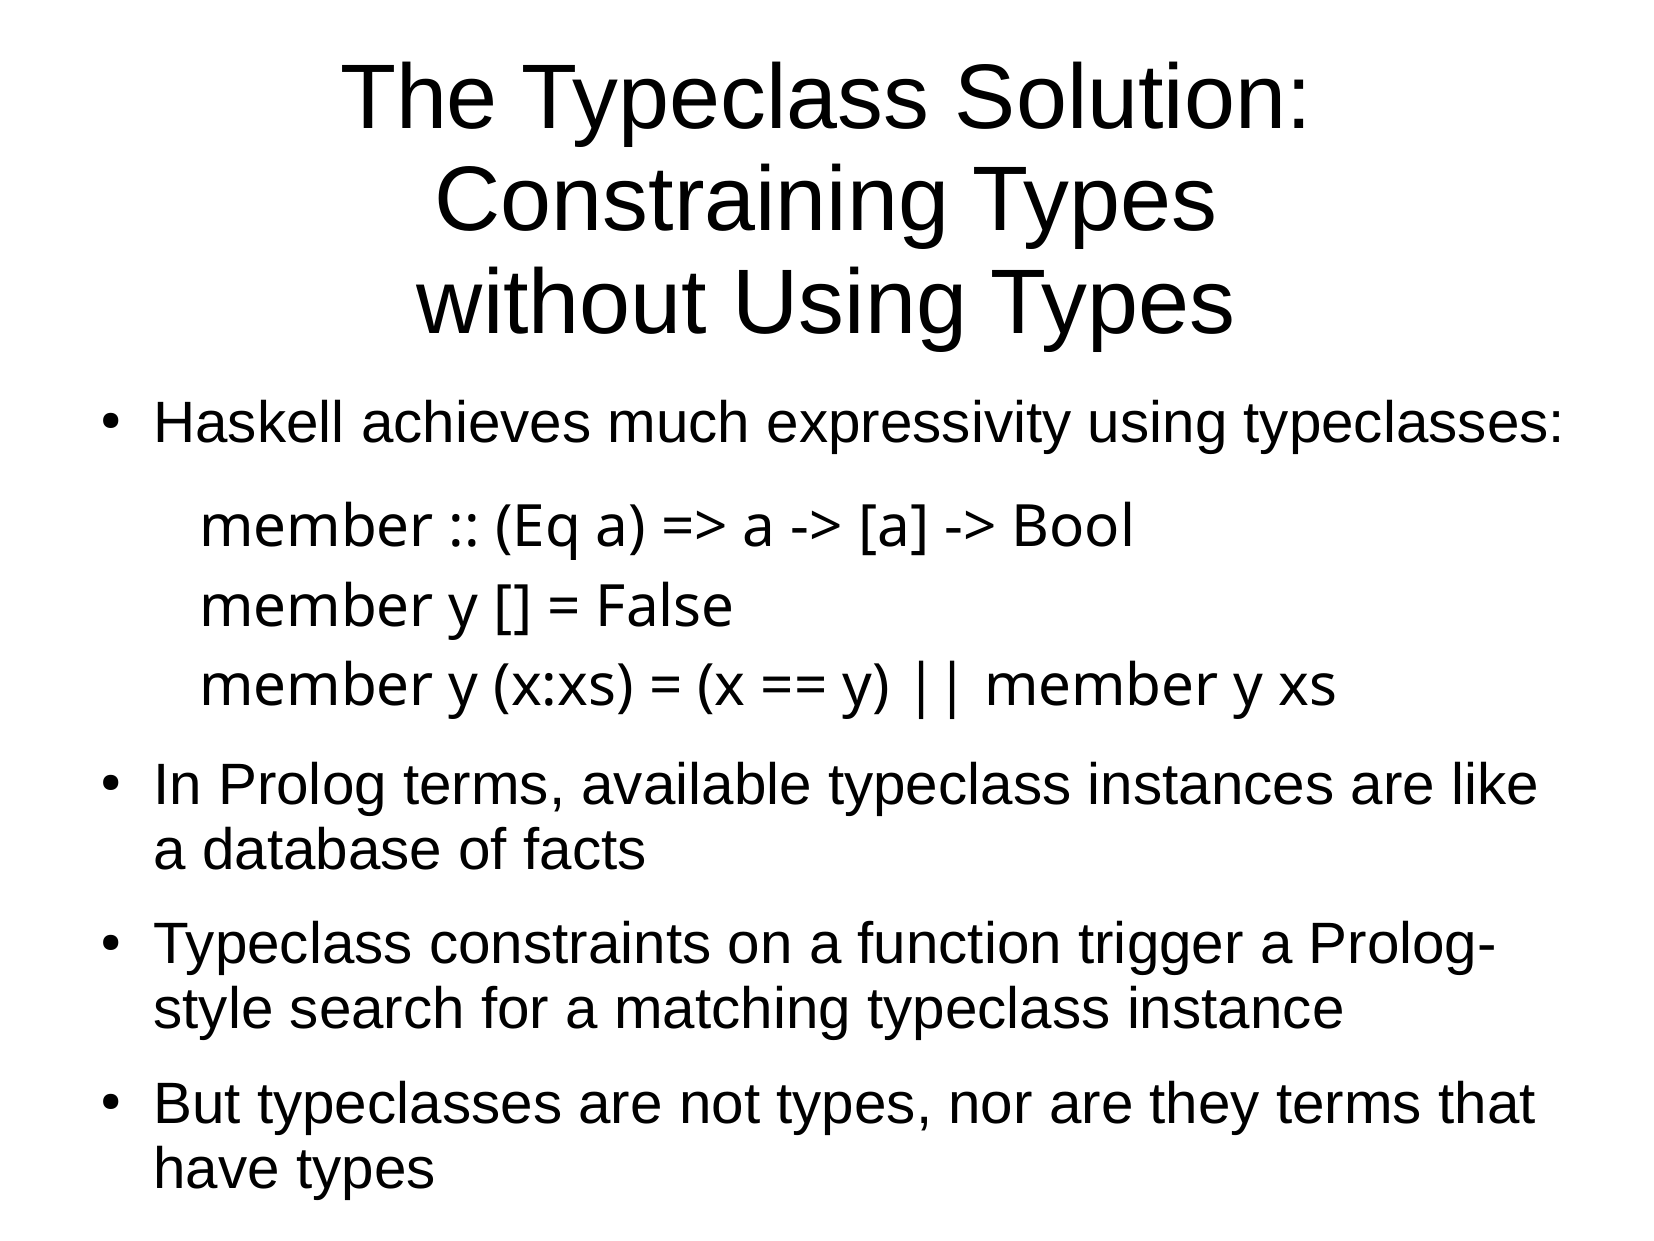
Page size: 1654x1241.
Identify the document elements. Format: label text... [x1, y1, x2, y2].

list Haskell achieves much expressivity using typeclasses: member :: (Eq a) => a -> [a] -> Bool member y [] = False member y (x:xs) = (x == y) || member y xs In Prolog terms, available typeclass instances are like a database of facts Typeclass constraints on a function trigger a Prolog-style search for a matching typeclass instance But typeclasses are not types, nor are they terms that have types [82, 390, 1571, 1174]
title The Typeclass Solution: Constraining Types without Using Types [82, 45, 1571, 353]
